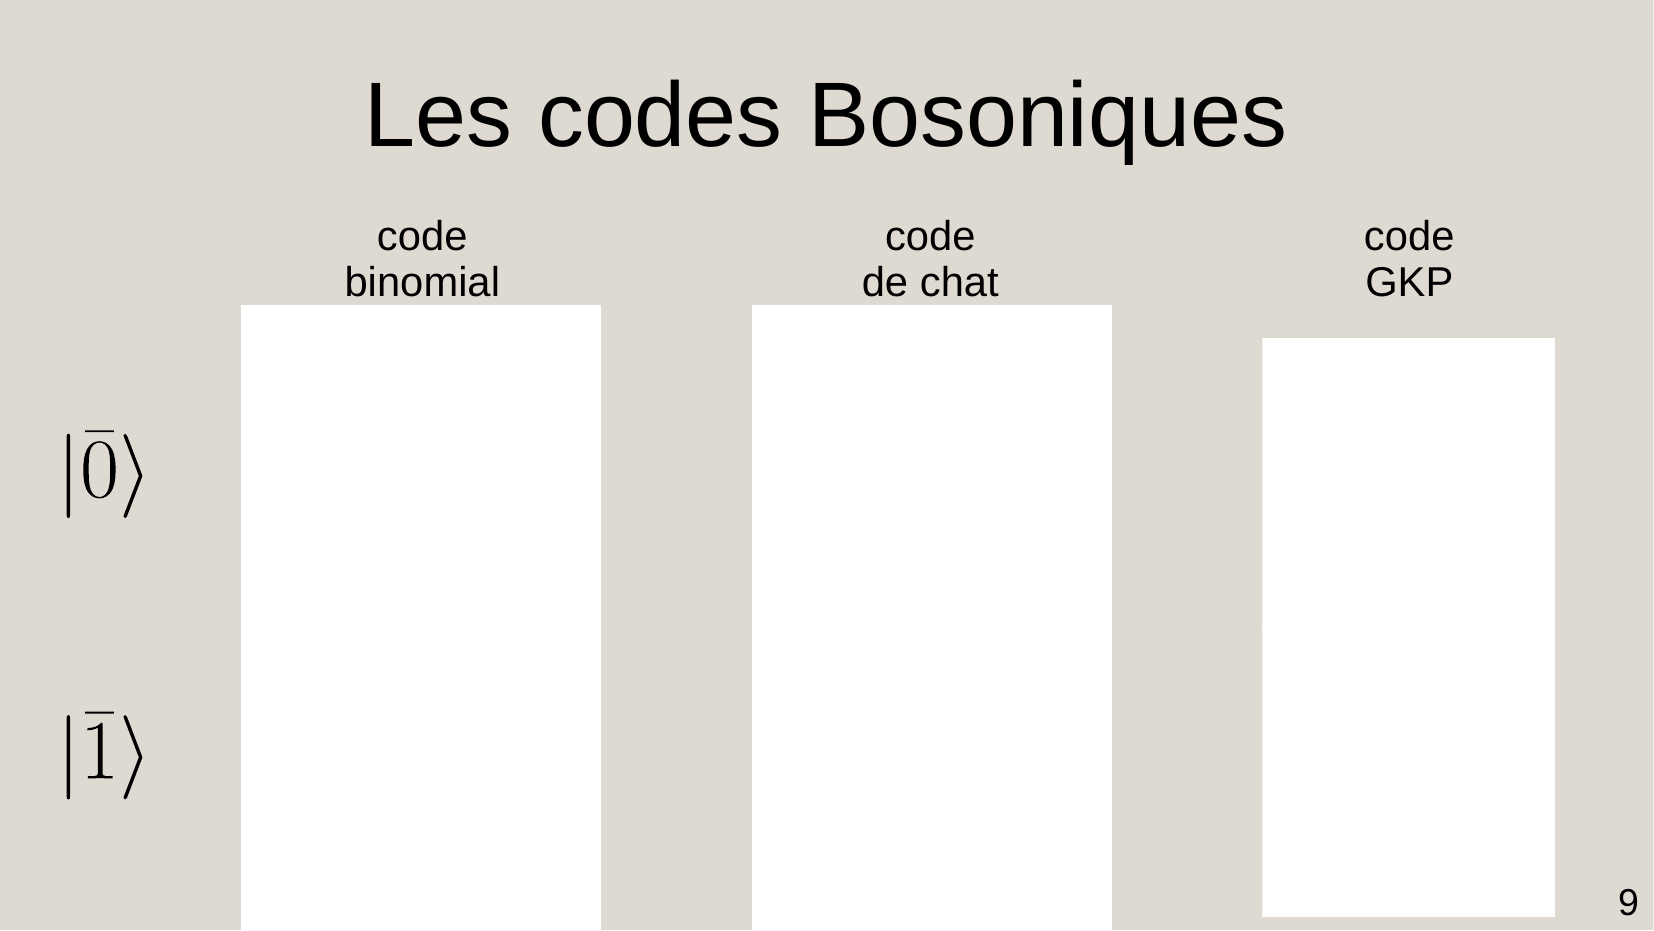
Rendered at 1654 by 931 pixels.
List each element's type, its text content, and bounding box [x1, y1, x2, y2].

title code de chat [798, 181, 1062, 304]
picture [241, 304, 602, 931]
title Les codes Bosoniques [82, 37, 1571, 193]
title code GKP [1277, 181, 1541, 337]
title code binomial [290, 181, 554, 304]
picture [44, 701, 164, 812]
picture [44, 419, 164, 531]
picture [751, 304, 1112, 931]
text_box <number> [1509, 873, 1654, 931]
picture [1262, 338, 1556, 918]
